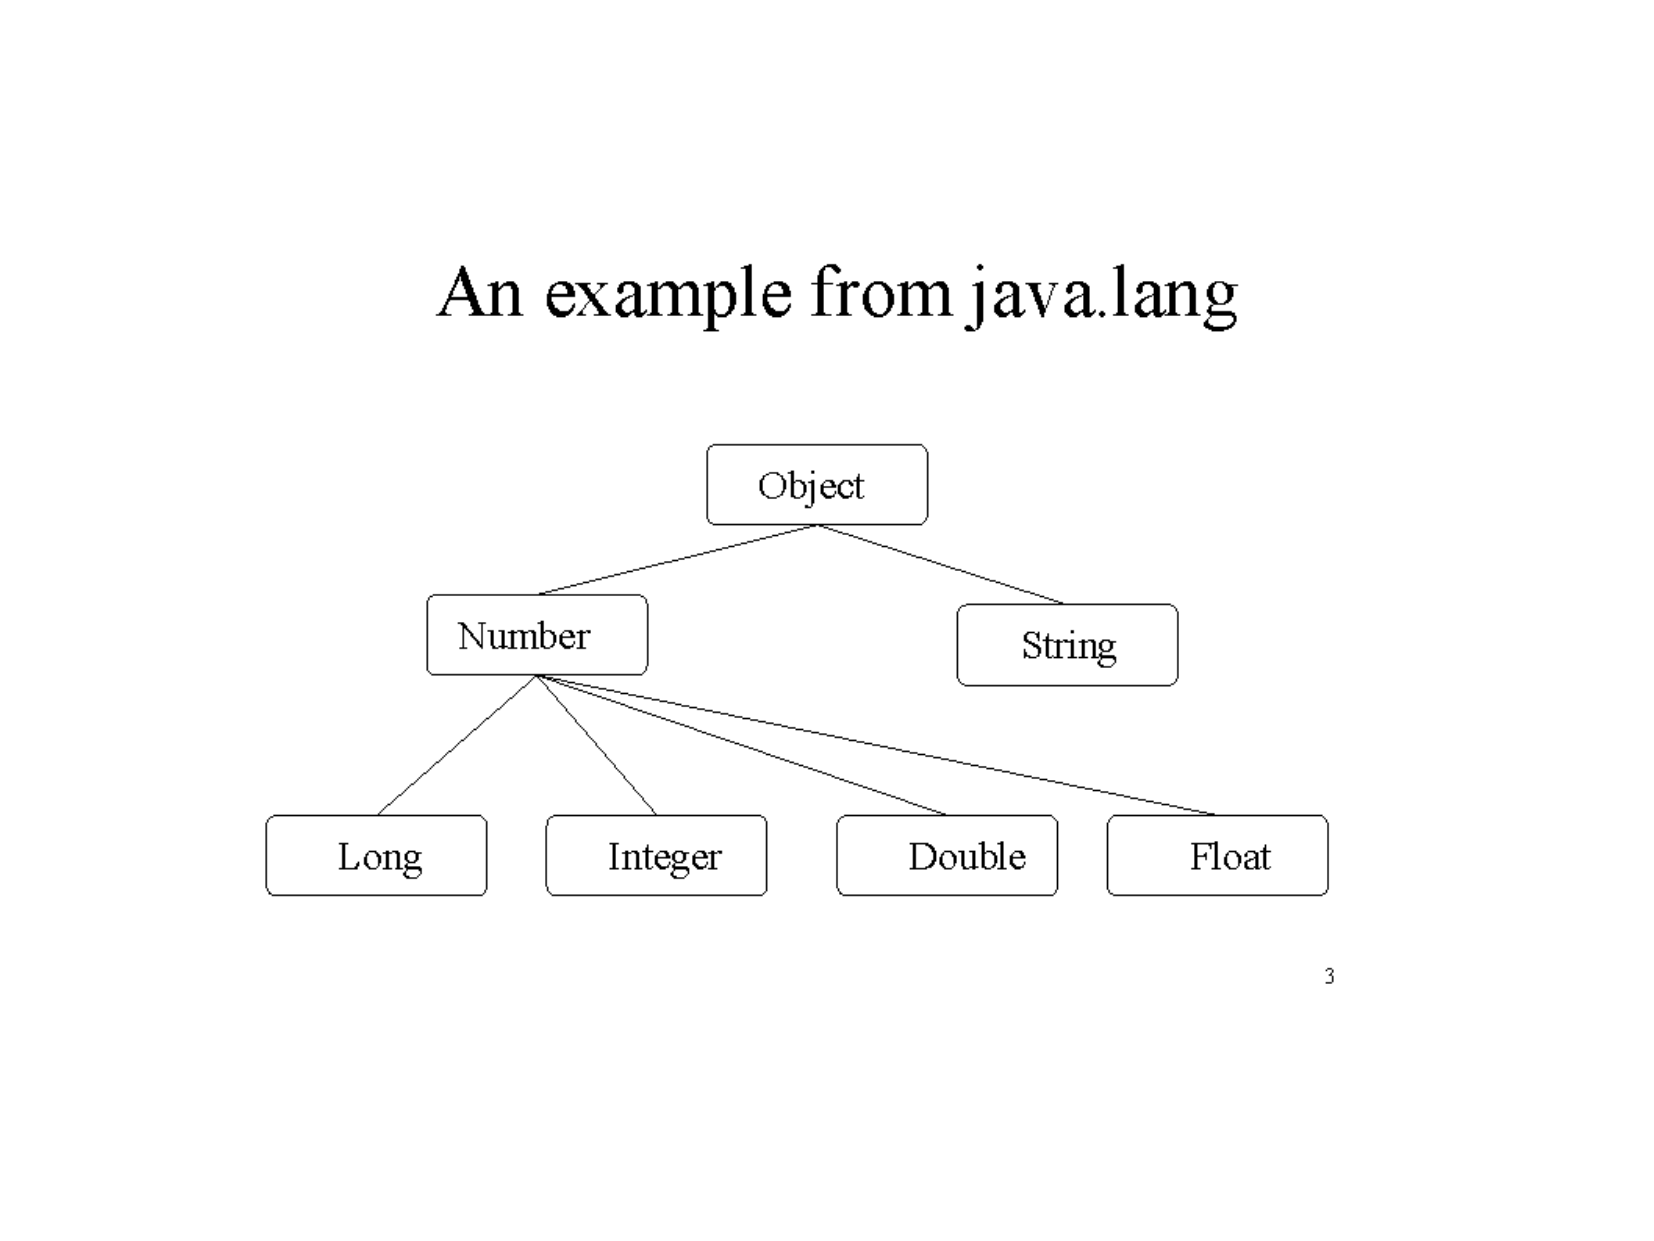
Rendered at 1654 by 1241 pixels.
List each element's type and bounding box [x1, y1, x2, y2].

picture [236, 133, 1437, 1034]
